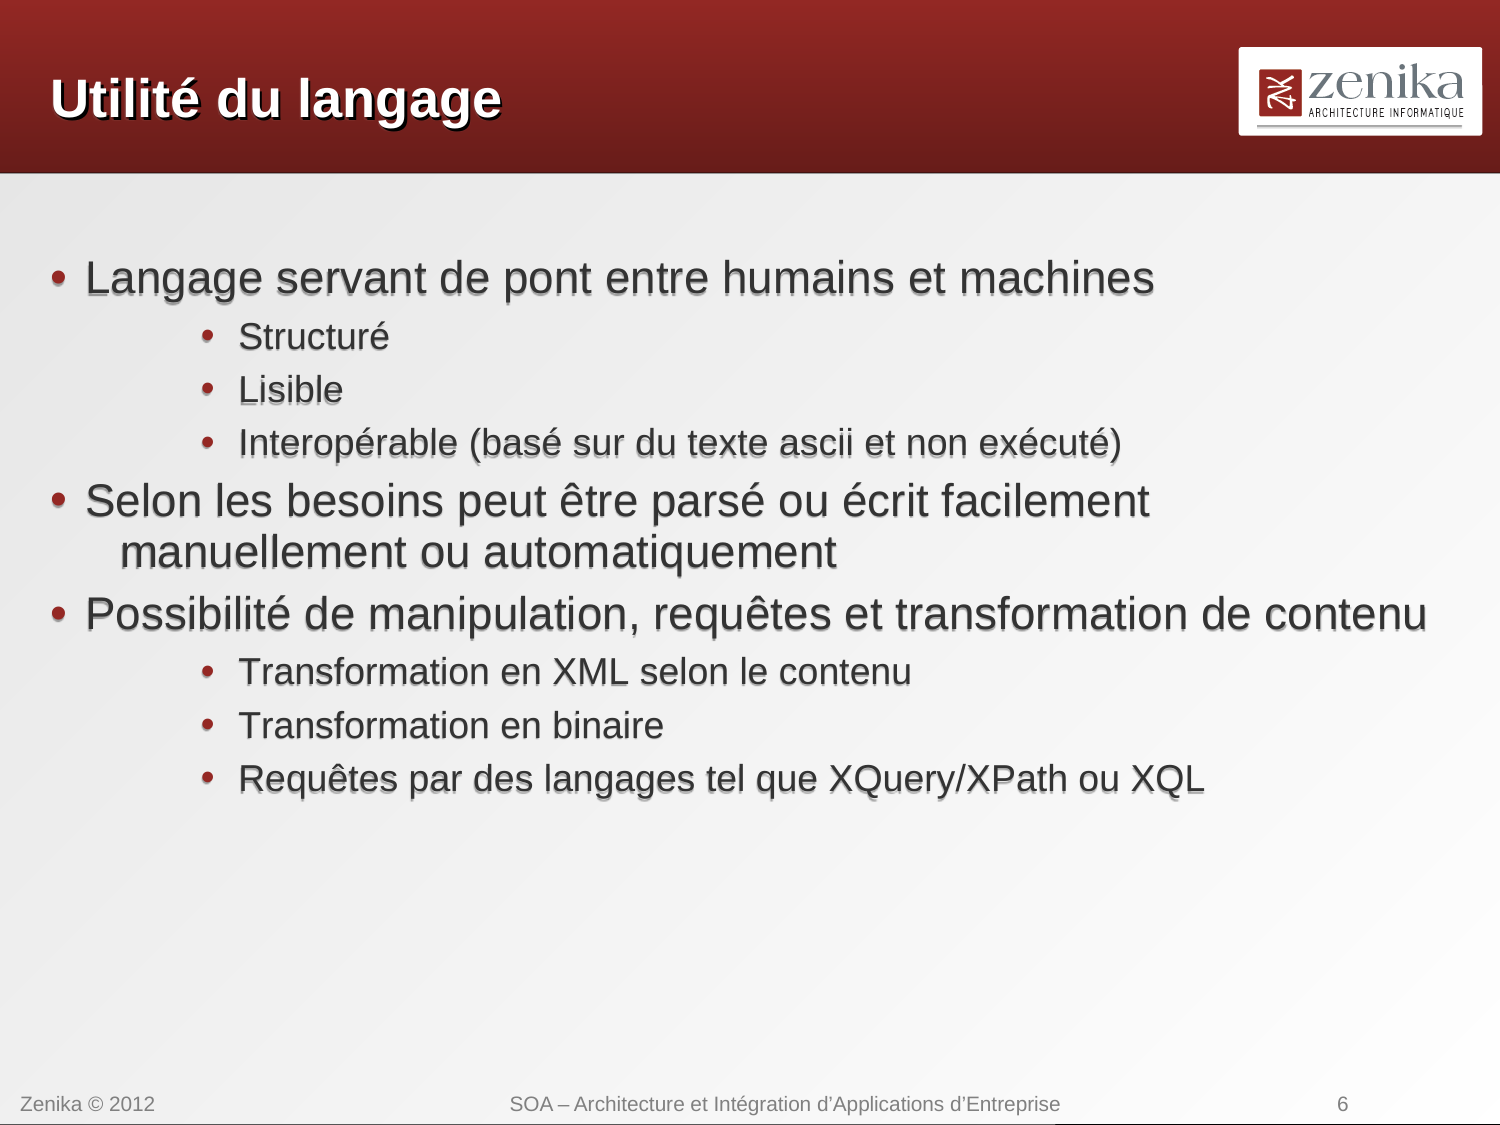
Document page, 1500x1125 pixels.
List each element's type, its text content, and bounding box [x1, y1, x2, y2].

list Langage servant de pont entre humains et machines Structuré Lisible Interopérable (basé sur du texte ascii et non exécuté) Selon les besoins peut être parsé ou écrit facilement manuellement ou automatiquement Possibilité de manipulation, requêtes et transformation de contenu Transformation en XML selon le contenu Transformation en binaire Requêtes par des langages tel que XQuery/XPath ou XQL [50, 249, 1435, 1079]
title Utilité du langage [50, 15, 1206, 180]
